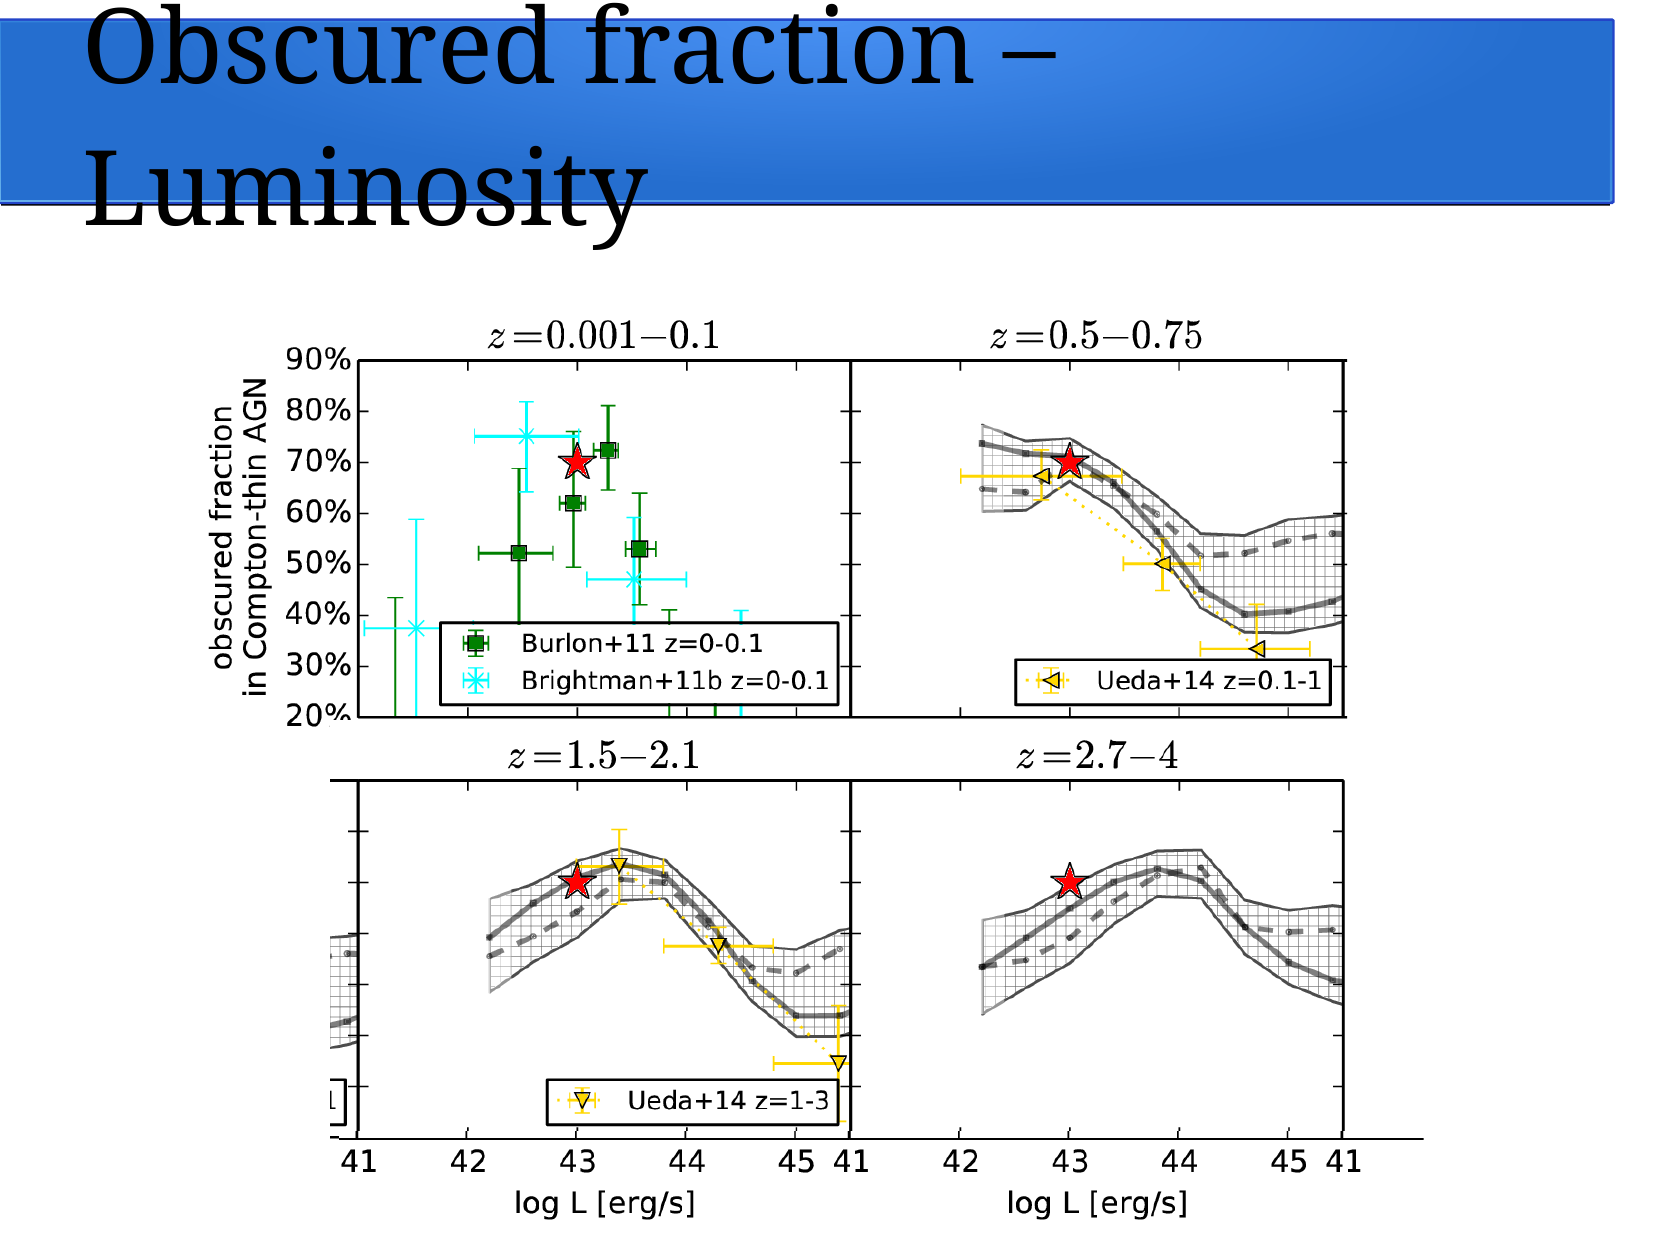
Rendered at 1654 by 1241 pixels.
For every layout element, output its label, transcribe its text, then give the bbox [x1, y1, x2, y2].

title Obscured fraction – Luminosity [82, 47, 1591, 181]
picture [190, 300, 1424, 1237]
